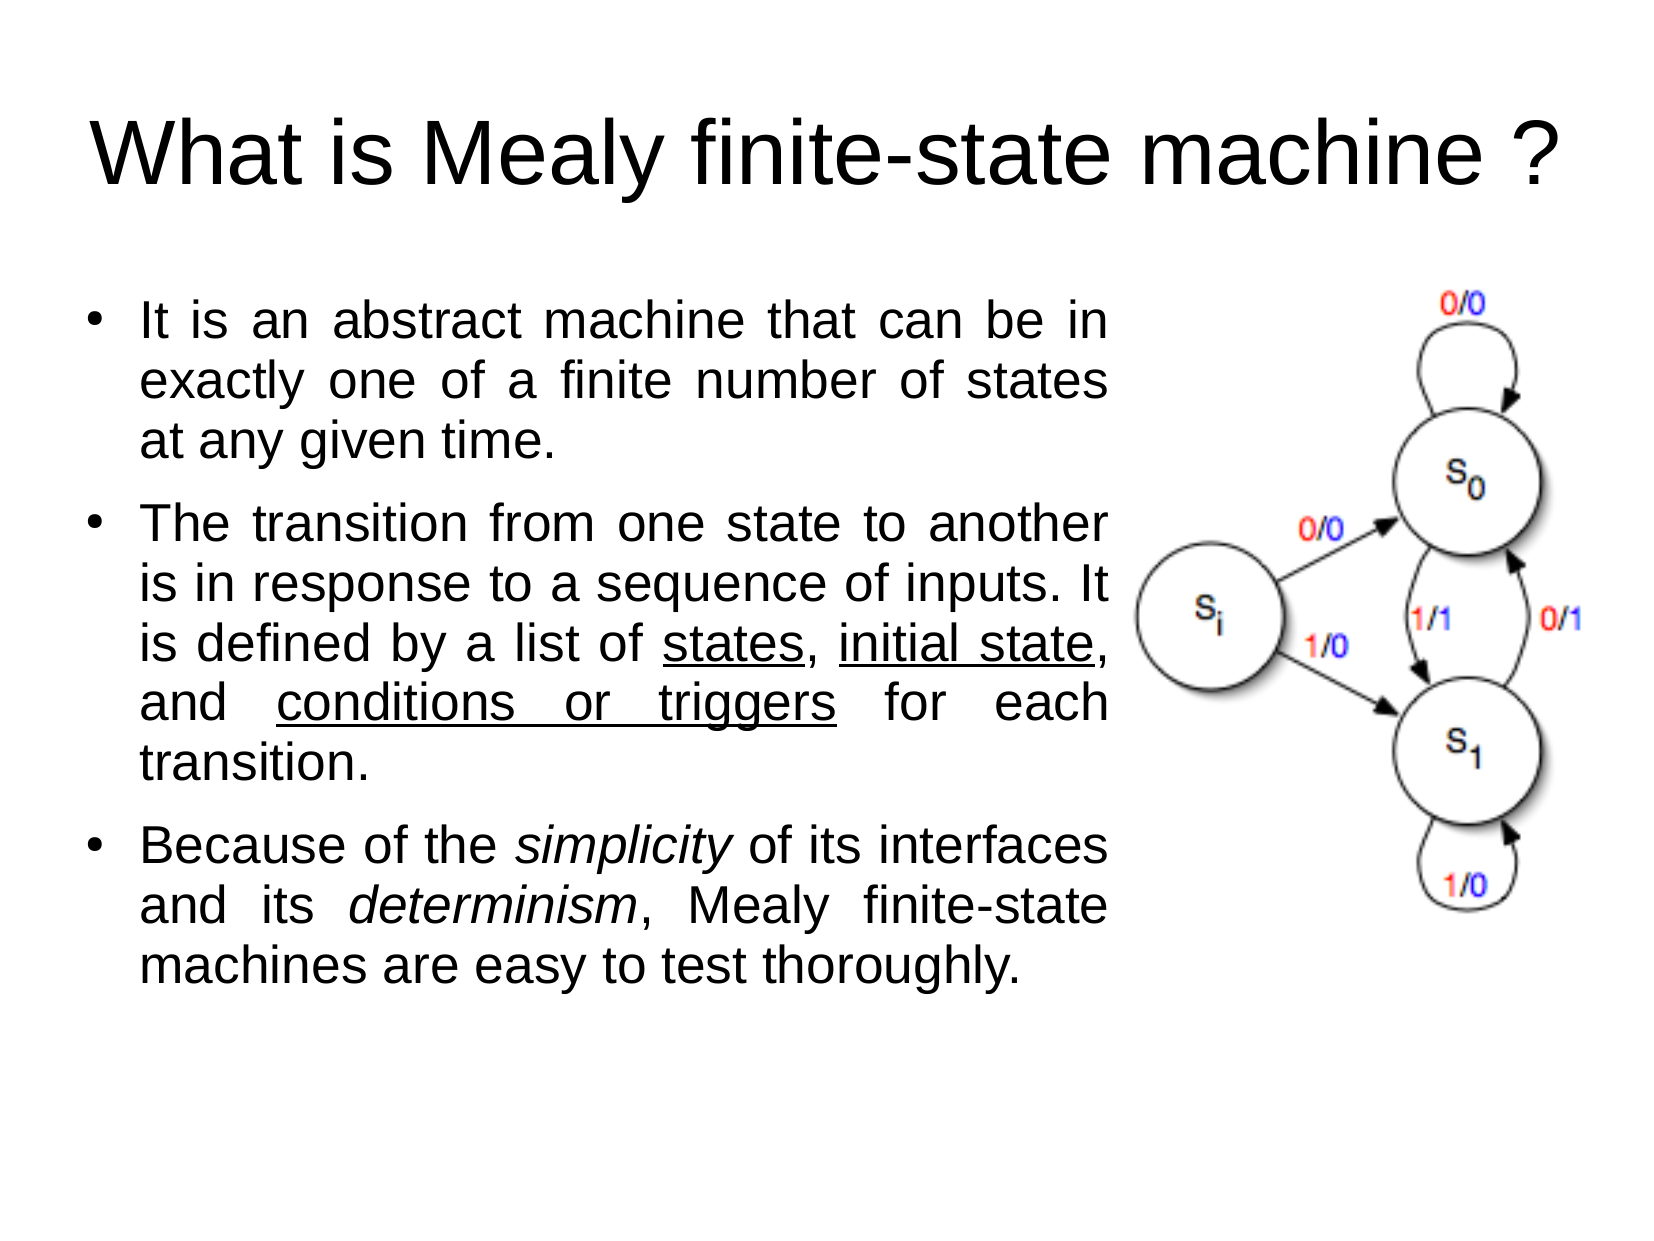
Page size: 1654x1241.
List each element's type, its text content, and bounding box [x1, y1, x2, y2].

list It is an abstract machine that can be in exactly one of a finite number of states at any given time. The transition from one state to another is in response to a sequence of inputs. It is defined by a list of states, initial state, and conditions or triggers for each transition. Because of the simplicity of its interfaces and its determinism, Mealy finite-state machines are easy to test thoroughly. [82, 290, 1111, 1010]
picture [1129, 283, 1589, 922]
title What is Mealy finite-state machine ? [82, 49, 1571, 257]
